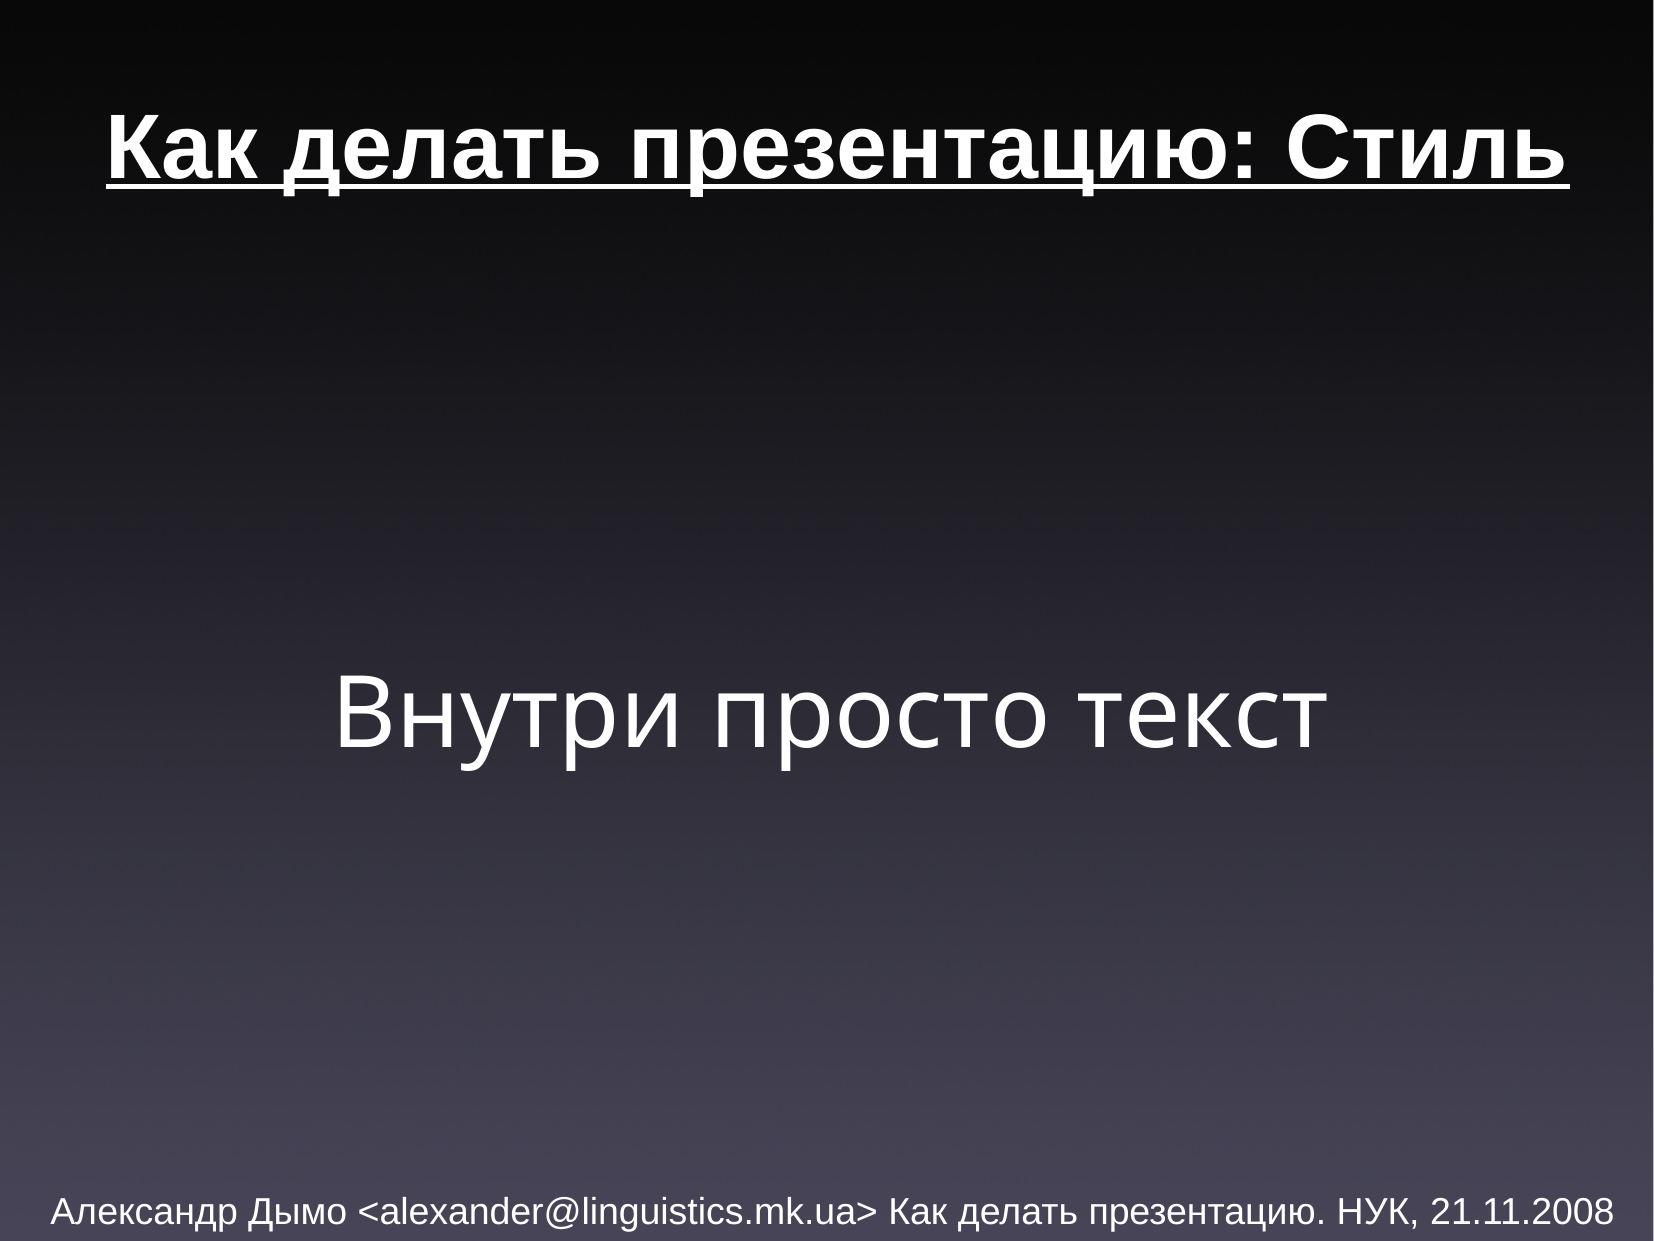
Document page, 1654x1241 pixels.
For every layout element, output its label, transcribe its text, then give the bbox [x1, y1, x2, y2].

picture [0, 0, 1654, 1241]
text_box Александр Дымо <alexander@linguistics.mk.ua> Как делать презентацию. НУК, 21.11.2008 [35, 1183, 1631, 1240]
subtitle Внутри просто текст [86, 224, 1575, 1125]
title Как делать презентацию: Стиль [31, 43, 1644, 251]
